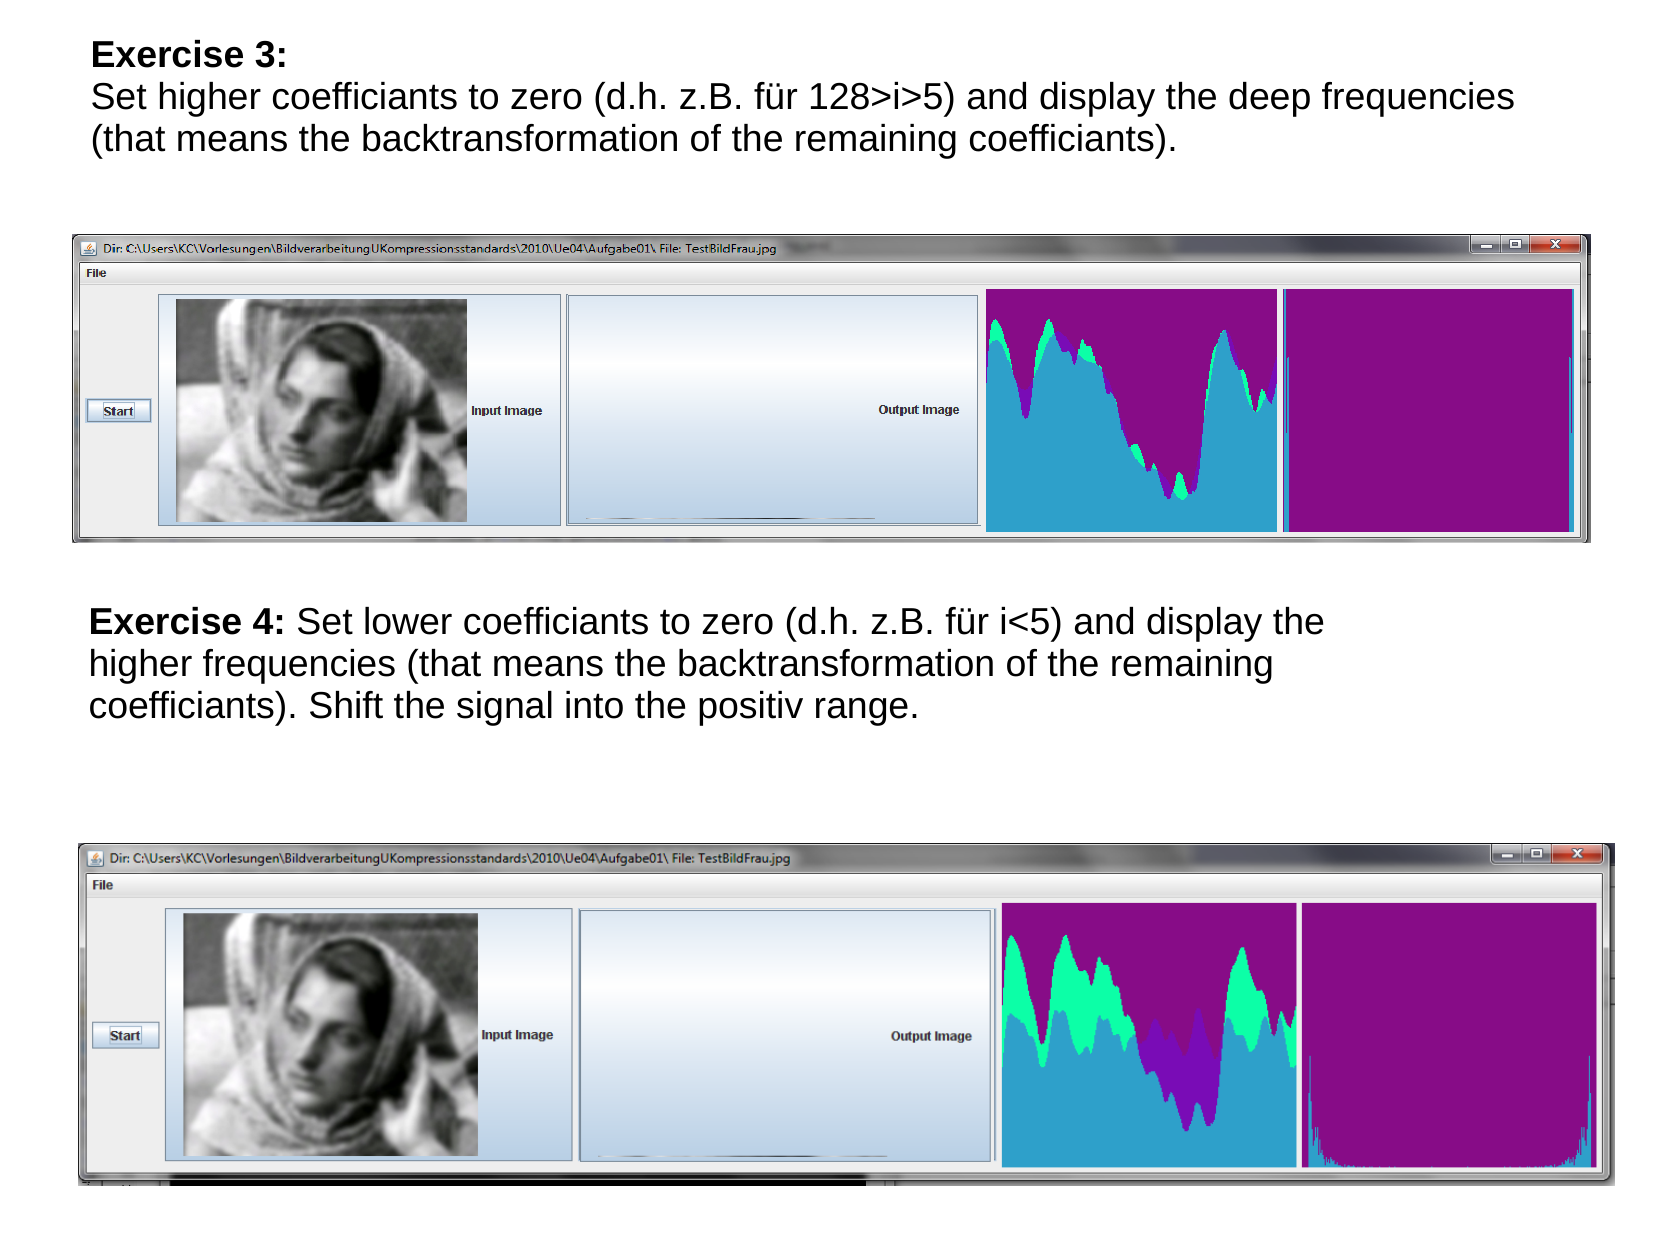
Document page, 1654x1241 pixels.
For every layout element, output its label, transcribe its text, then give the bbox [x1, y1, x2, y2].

picture [78, 843, 1615, 1186]
text_box Exercise 3: Set higher coefficiants to zero (d.h. z.B. für 128>i>5) and display the deep frequencies (that means the backtransformation of the remaining coefficiants). [90, 33, 1567, 165]
picture [72, 234, 1591, 543]
text_box Exercise 4: Set lower coefficiants to zero (d.h. z.B. für i<5) and display the higher frequencies (that means the backtransformation of the remaining coefficiants). Shift the signal into the positiv range. [88, 600, 1418, 775]
